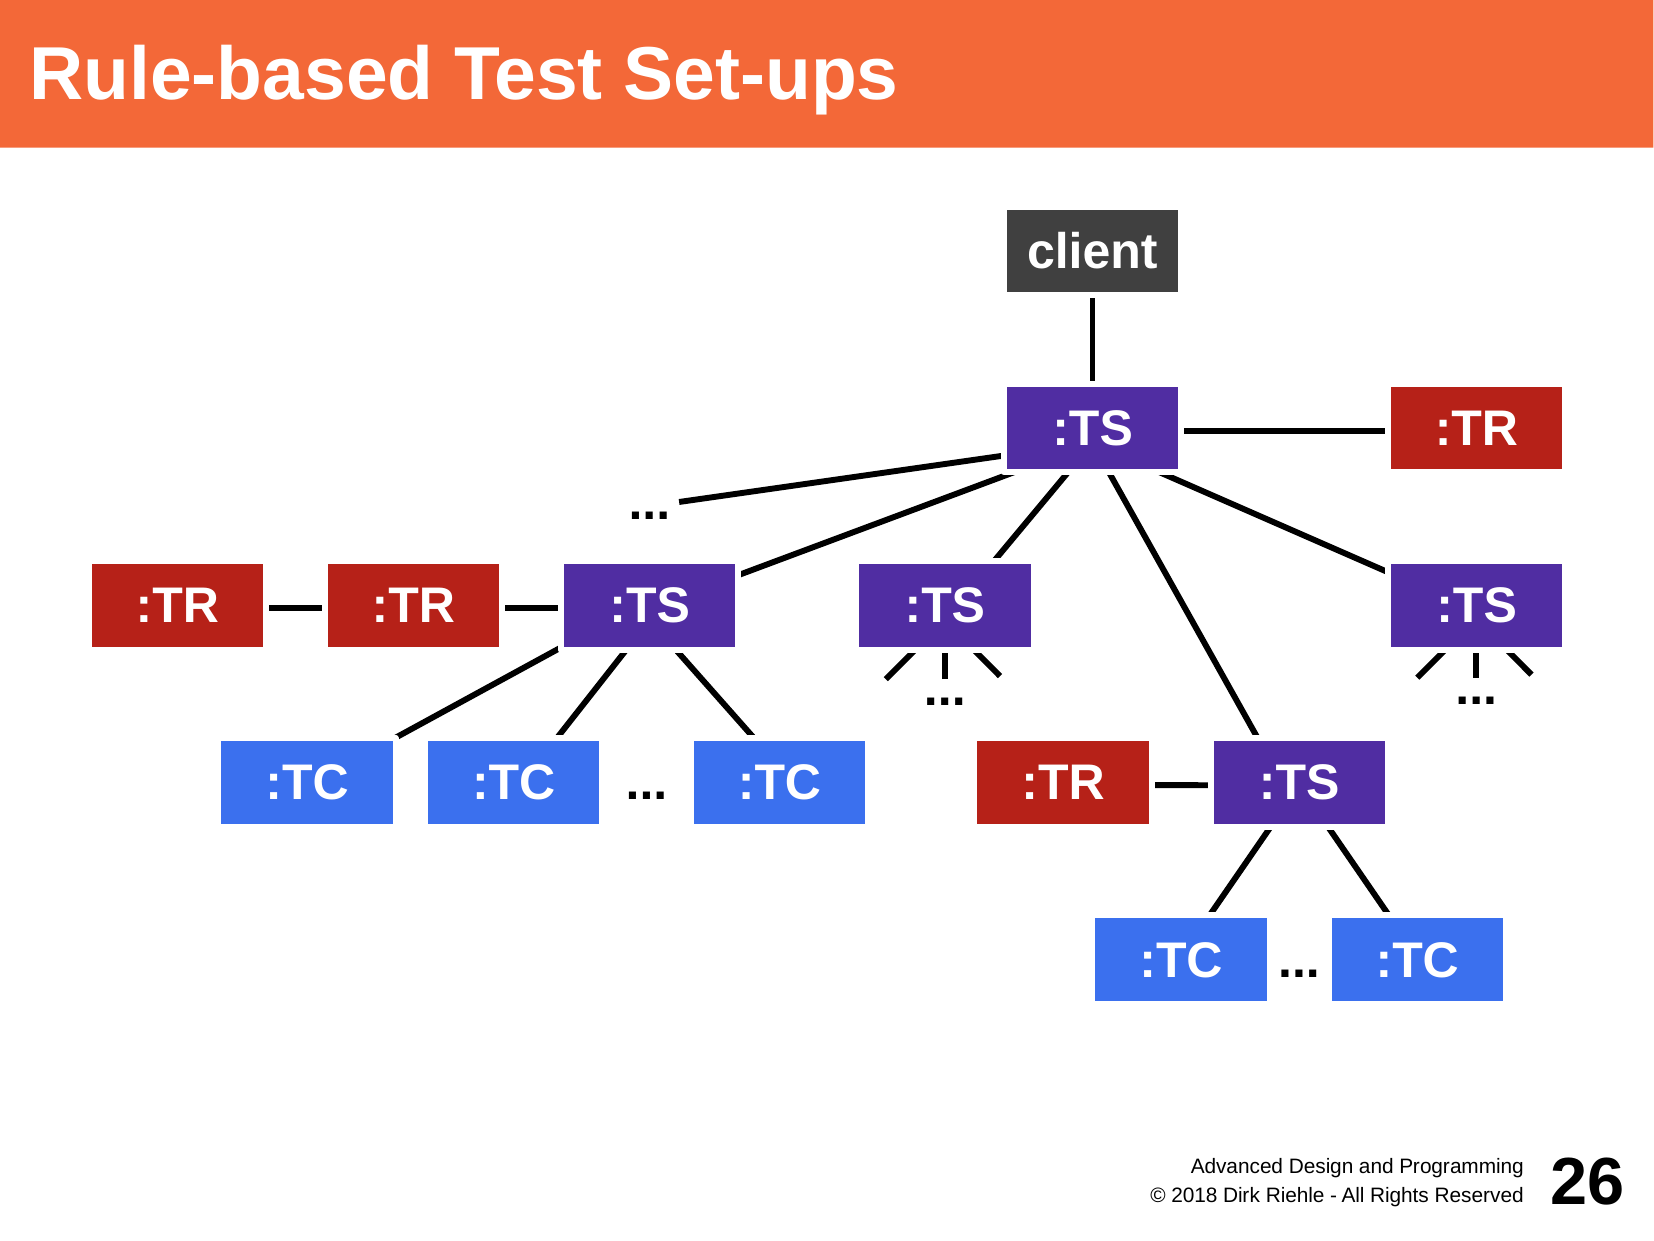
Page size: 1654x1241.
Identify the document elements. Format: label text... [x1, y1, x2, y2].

text_box :TS [856, 561, 1034, 650]
title Rule-based Test Set-ups [0, 0, 1654, 148]
text_box :TS [561, 561, 739, 650]
text_box :TR [974, 738, 1152, 827]
text_box :TS [1003, 383, 1182, 473]
text_box :TC [218, 738, 396, 827]
text_box ... [1417, 653, 1536, 737]
text_box :TS [1387, 561, 1565, 650]
text_box :TC [1328, 915, 1506, 1004]
text_box :TC [690, 738, 869, 827]
text_box :TS [1210, 738, 1388, 827]
text_box ... [605, 738, 688, 827]
text_box :TR [88, 561, 266, 650]
text_box :TR [1387, 383, 1565, 473]
text_box ... [1273, 915, 1326, 1004]
text_box :TC [425, 738, 603, 827]
text_box client [1003, 206, 1182, 296]
text_box :TC [1092, 915, 1270, 1004]
text_box ... [885, 653, 1004, 739]
text_box ... [590, 442, 709, 558]
text_box :TR [324, 561, 502, 650]
